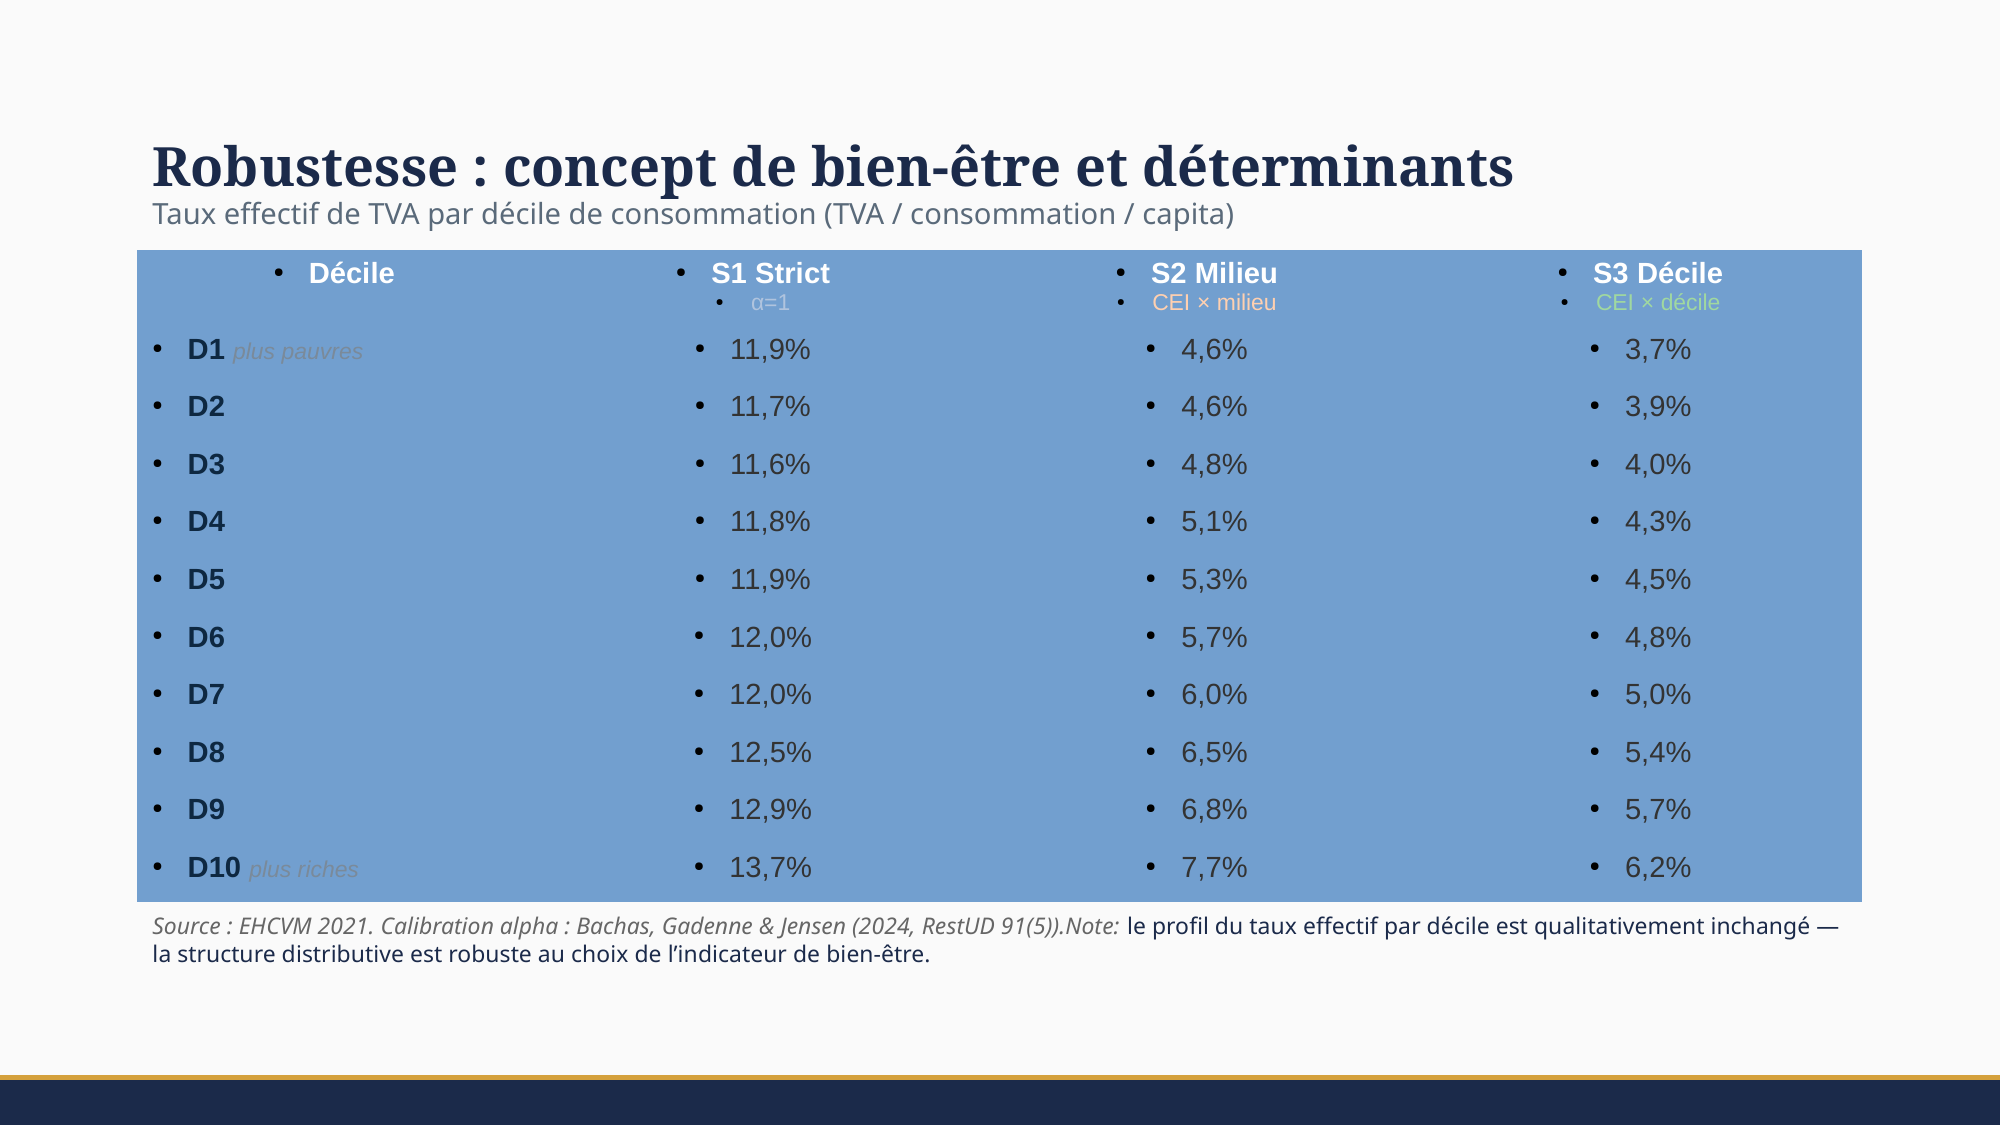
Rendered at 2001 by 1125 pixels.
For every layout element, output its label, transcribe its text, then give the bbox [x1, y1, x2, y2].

table_cell 6,2% [1419, 843, 1862, 902]
table_header Décile [137, 250, 531, 325]
table_header S3 Décile CEI × décile [1419, 250, 1862, 325]
table_cell D6 [137, 613, 531, 671]
table_cell 13,7% [531, 843, 975, 902]
table_cell D5 [137, 556, 531, 613]
table_cell D8 [137, 728, 531, 786]
table_cell 12,9% [531, 786, 975, 843]
table_header S2 Milieu CEI × milieu [975, 250, 1419, 325]
table_cell 4,5% [1419, 556, 1862, 613]
table_cell D9 [137, 786, 531, 843]
text_box Taux effectif de TVA par décile de consommation (TVA / consommation / capita) [137, 187, 1863, 238]
table_cell D4 [137, 498, 531, 556]
table_cell 5,0% [1419, 671, 1862, 728]
table_cell 6,5% [975, 728, 1419, 786]
table_cell D1 plus pauvres [137, 325, 531, 383]
table_cell 4,3% [1419, 498, 1862, 556]
table_cell 4,6% [975, 383, 1419, 440]
table_cell 4,6% [975, 325, 1419, 383]
title Robustesse : concept de bien-être et déterminants [137, 59, 1863, 187]
table_cell 11,6% [531, 440, 975, 498]
table_cell 4,8% [1419, 613, 1862, 671]
table_cell 11,7% [531, 383, 975, 440]
table_cell 12,5% [531, 728, 975, 786]
table_cell 7,7% [975, 843, 1419, 902]
table_cell 12,0% [531, 671, 975, 728]
table_cell 5,7% [1419, 786, 1862, 843]
table_cell 3,9% [1419, 383, 1862, 440]
table_cell 11,9% [531, 556, 975, 613]
table_cell D7 [137, 671, 531, 728]
table_cell D3 [137, 440, 531, 498]
table_cell 12,0% [531, 613, 975, 671]
table_header S1 Strict α=1 [531, 250, 975, 325]
table_cell D2 [137, 383, 531, 440]
text_box Source : EHCVM 2021. Calibration alpha : Bachas, Gadenne & Jensen (2024, RestUD 91(5)).Note: le profil du taux effectif par décile est qualitativement inchangé — la structure distributive est robuste au choix de l’indicateur de bien-être. [137, 911, 1863, 975]
table_cell 5,4% [1419, 728, 1862, 786]
table_cell 6,8% [975, 786, 1419, 843]
table_cell 5,3% [975, 556, 1419, 613]
table_cell 3,7% [1419, 325, 1862, 383]
table_cell 5,7% [975, 613, 1419, 671]
table_cell 11,9% [531, 325, 975, 383]
table_cell 5,1% [975, 498, 1419, 556]
table_cell D10 plus riches [137, 843, 531, 902]
table_cell 11,8% [531, 498, 975, 556]
table_cell 4,8% [975, 440, 1419, 498]
table_cell 4,0% [1419, 440, 1862, 498]
table_cell 6,0% [975, 671, 1419, 728]
title Robustesse : concept de bien-être et déterminants [137, 238, 1863, 278]
